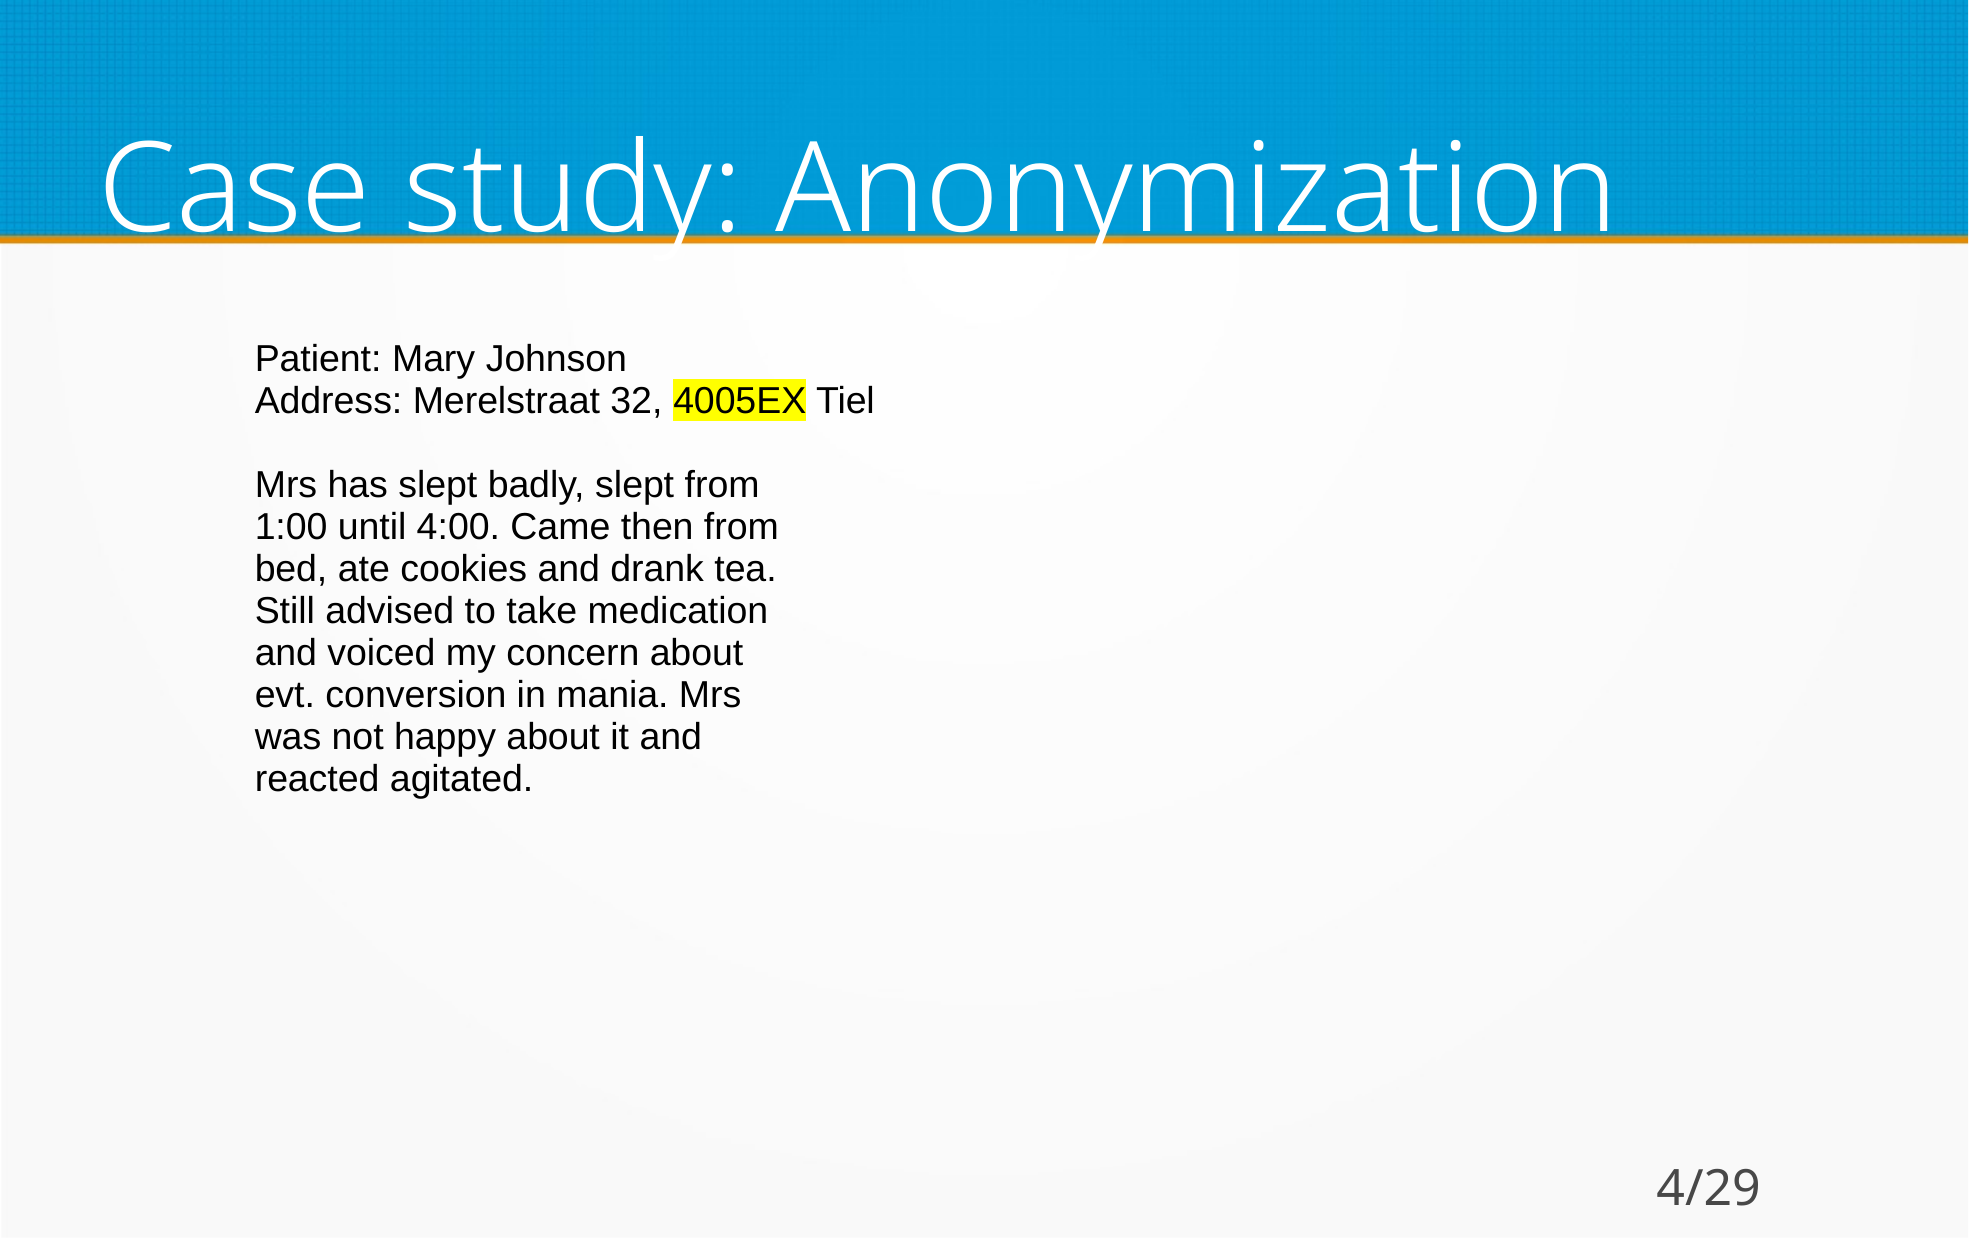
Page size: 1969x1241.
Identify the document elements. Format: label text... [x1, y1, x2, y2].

picture [0, 233, 1969, 1241]
text_box Patient: Mary Johnson Address: Merelstraat 32, 4005EX Tiel Mrs has slept badly, slept from 1:00 until 4:00. Came then from bed, ate cookies and drank tea. Still advised to take medication and voiced my concern about evt. conversion in mania. Mrs was not happy about it and reacted agitated. [240, 330, 991, 807]
title Case study: Anonymization [98, 49, 1870, 257]
